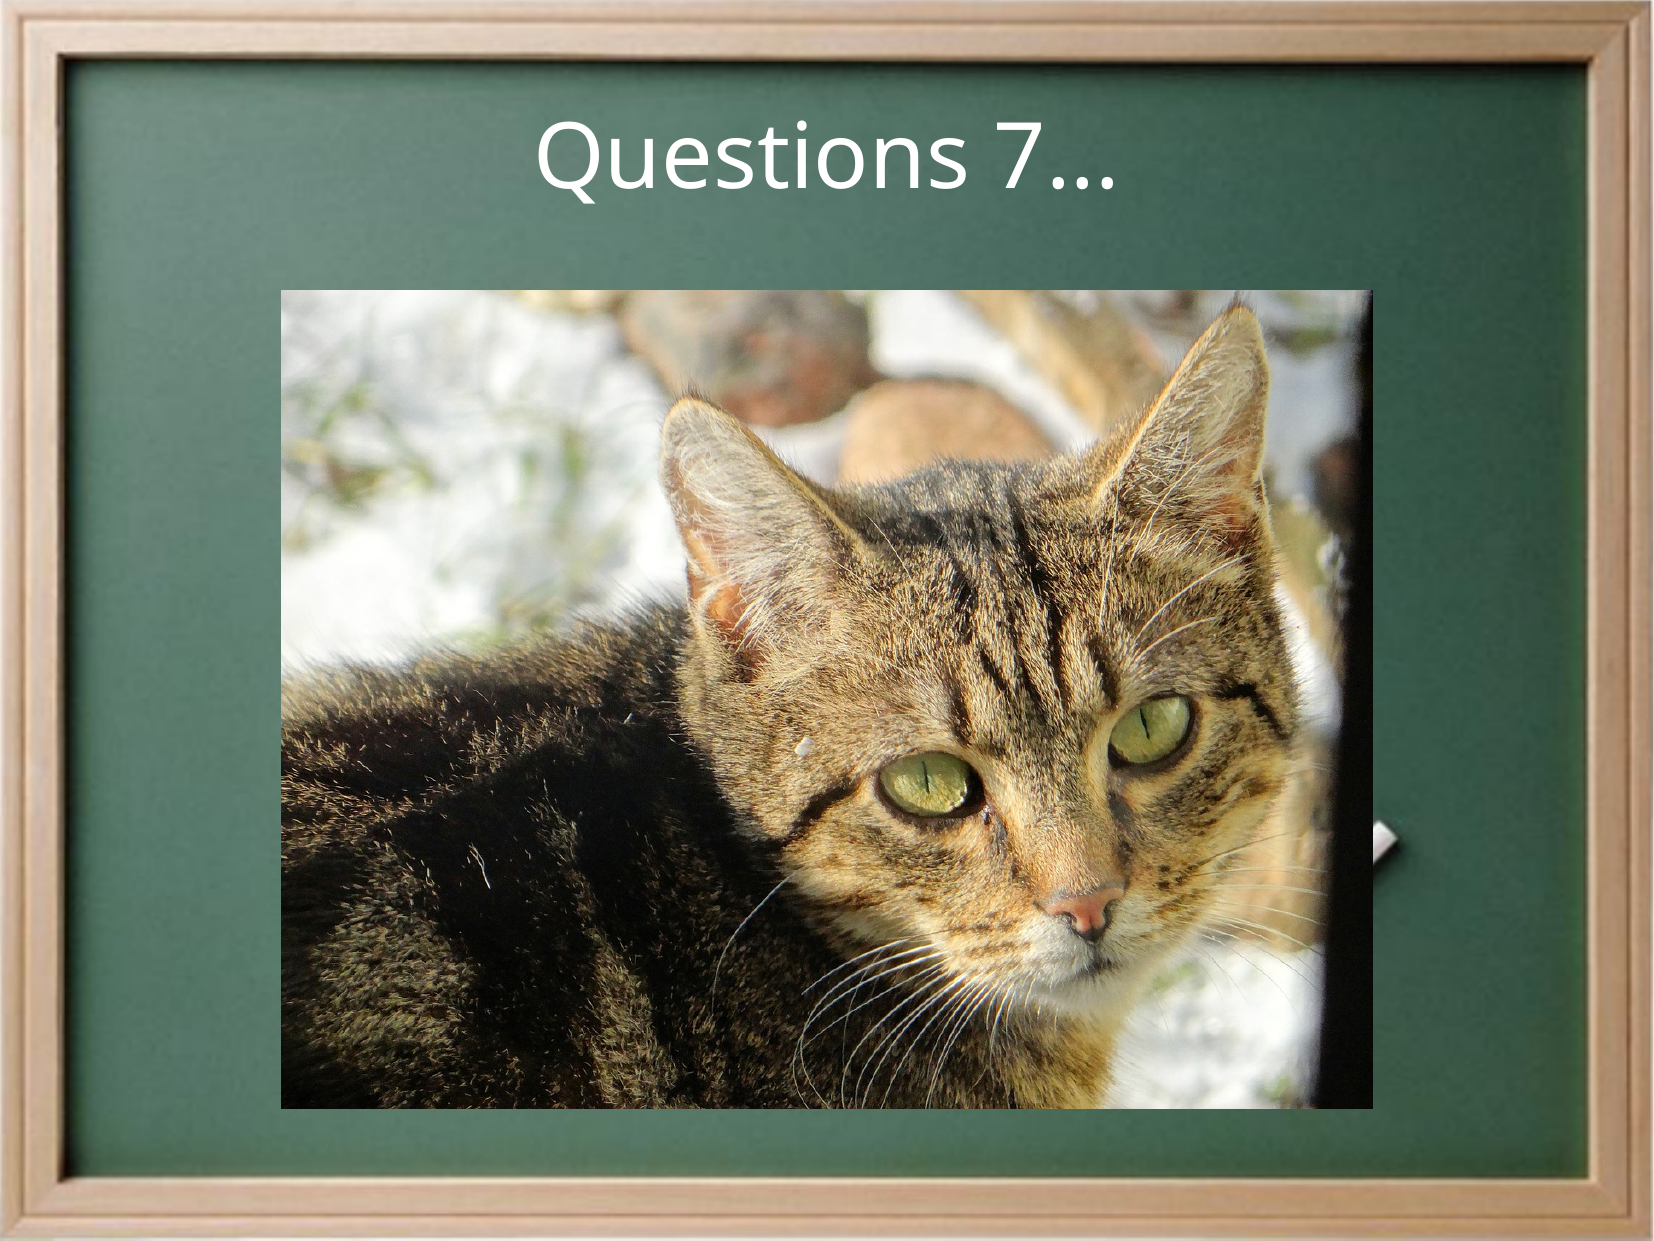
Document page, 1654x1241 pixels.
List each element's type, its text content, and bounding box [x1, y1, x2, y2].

picture [0, 0, 1654, 1241]
title Questions 7... [82, 49, 1571, 257]
